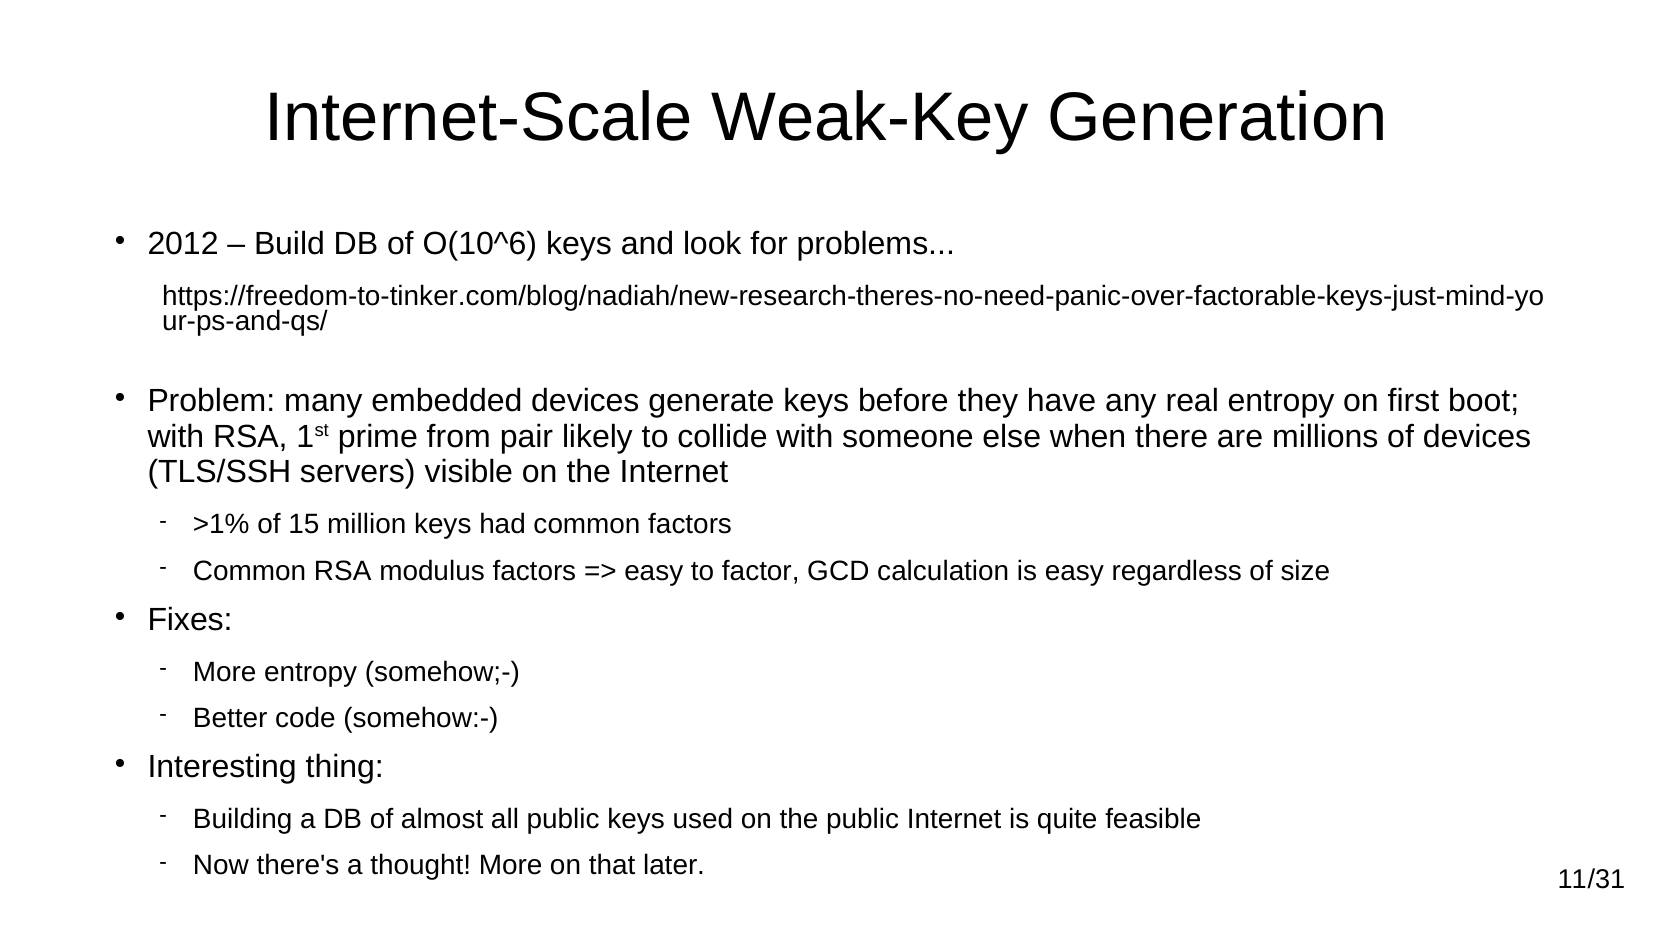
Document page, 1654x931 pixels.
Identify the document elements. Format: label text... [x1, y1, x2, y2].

list 2012 – Build DB of O(10^6) keys and look for problems... https://freedom-to-tinker.com/blog/nadiah/new-research-theres-no-need-panic-over-factorable-keys-just-mind-your-ps-and-qs/ Problem: many embedded devices generate keys before they have any real entropy on first boot; with RSA, 1st prime from pair likely to collide with someone else when there are millions of devices (TLS/SSH servers) visible on the Internet >1% of 15 million keys had common factors Common RSA modulus factors => easy to factor, GCD calculation is easy regardless of size Fixes: More entropy (somehow;-) Better code (somehow:-) Interesting thing: Building a DB of almost all public keys used on the public Internet is quite feasible Now there's a thought! More on that later. [103, 221, 1559, 864]
title Internet-Scale Weak-Key Generation [82, 37, 1571, 193]
